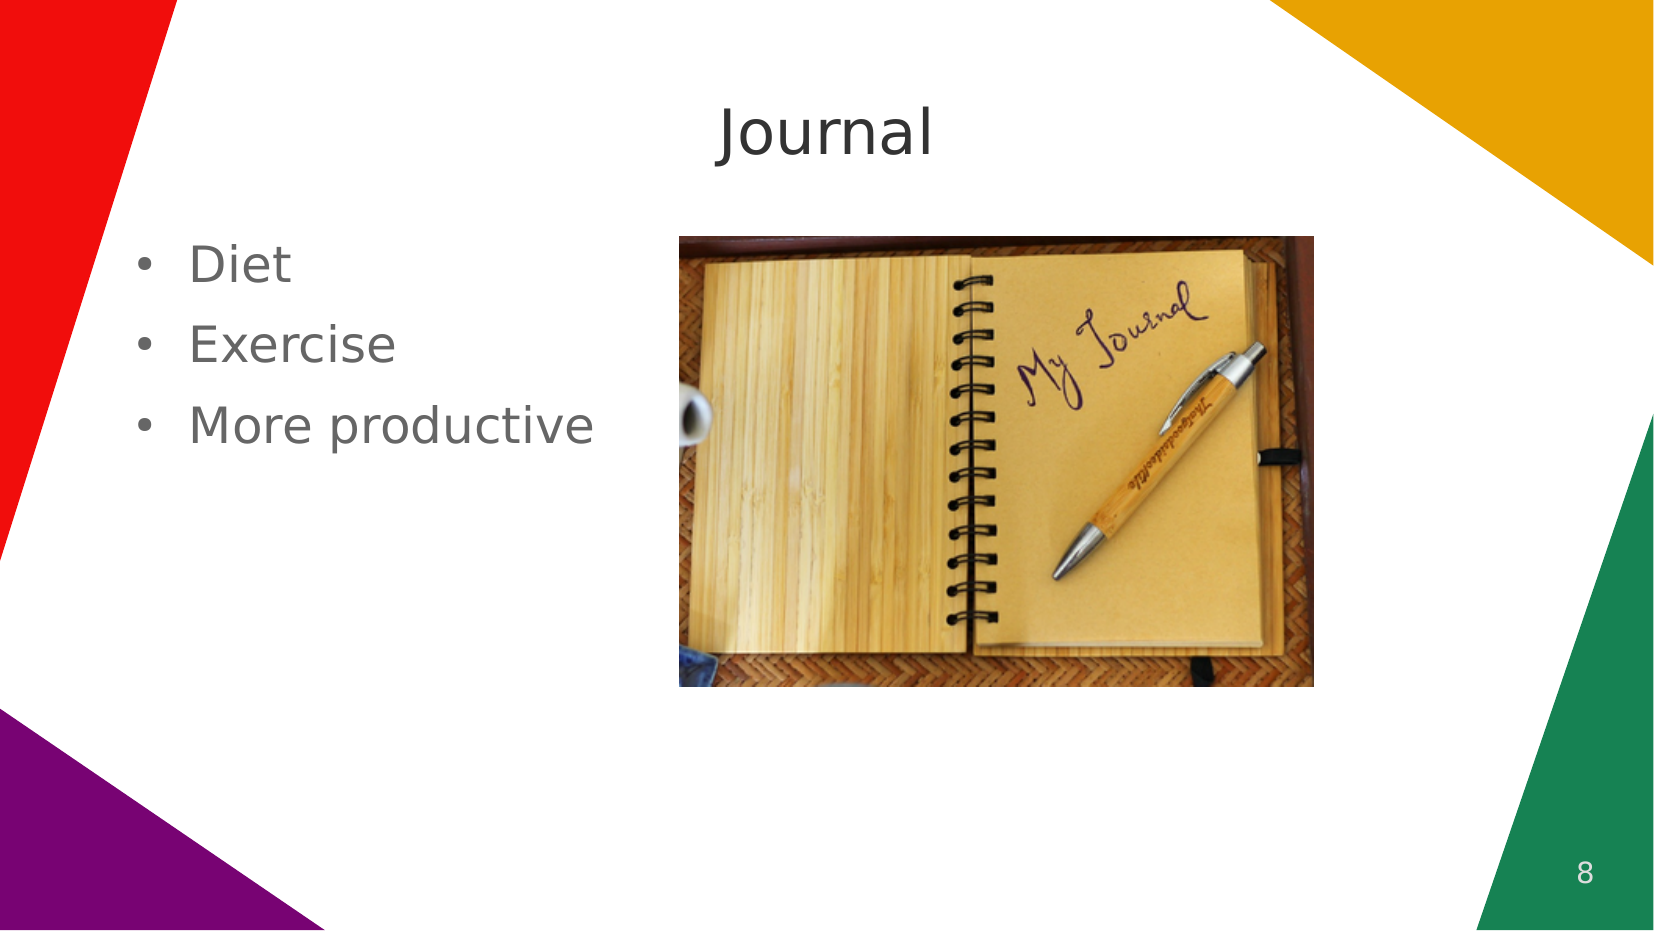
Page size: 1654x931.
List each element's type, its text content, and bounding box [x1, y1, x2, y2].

title Journal [118, 59, 1536, 207]
list Diet Exercise More productive [118, 236, 1536, 827]
